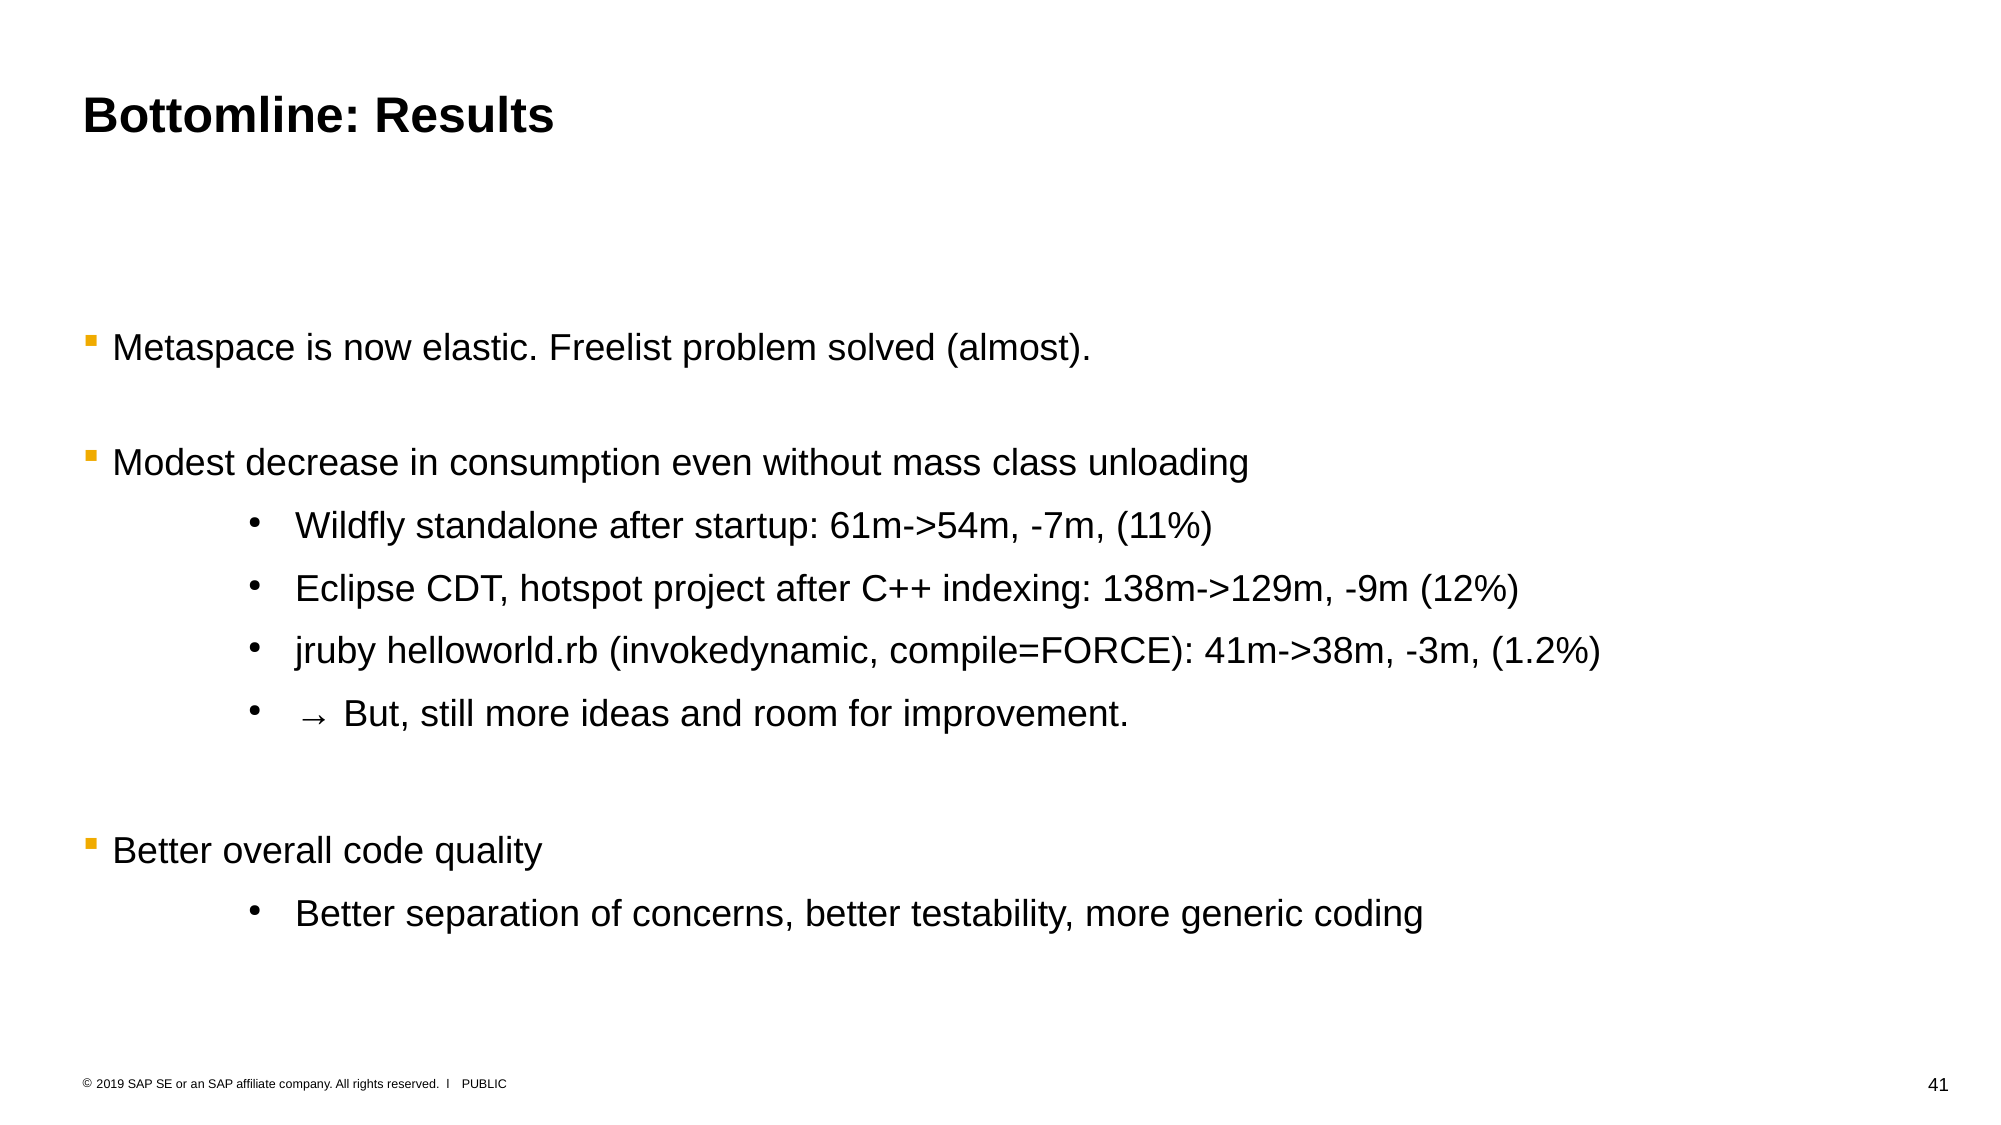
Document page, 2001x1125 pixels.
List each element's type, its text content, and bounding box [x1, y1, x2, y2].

title Bottomline: Results [82, 82, 1918, 144]
list Metaspace is now elastic. Freelist problem solved (almost). Modest decrease in consumption even without mass class unloading Wildfly standalone after startup: 61m->54m, -7m, (11%) Eclipse CDT, hotspot project after C++ indexing: 138m->129m, -9m (12%) jruby helloworld.rb (invokedynamic, compile=FORCE): 41m->38m, -3m, (1.2%) → But, still more ideas and room for improvement. Better overall code quality Better separation of concerns, better testability, more generic coding [82, 265, 1918, 1040]
